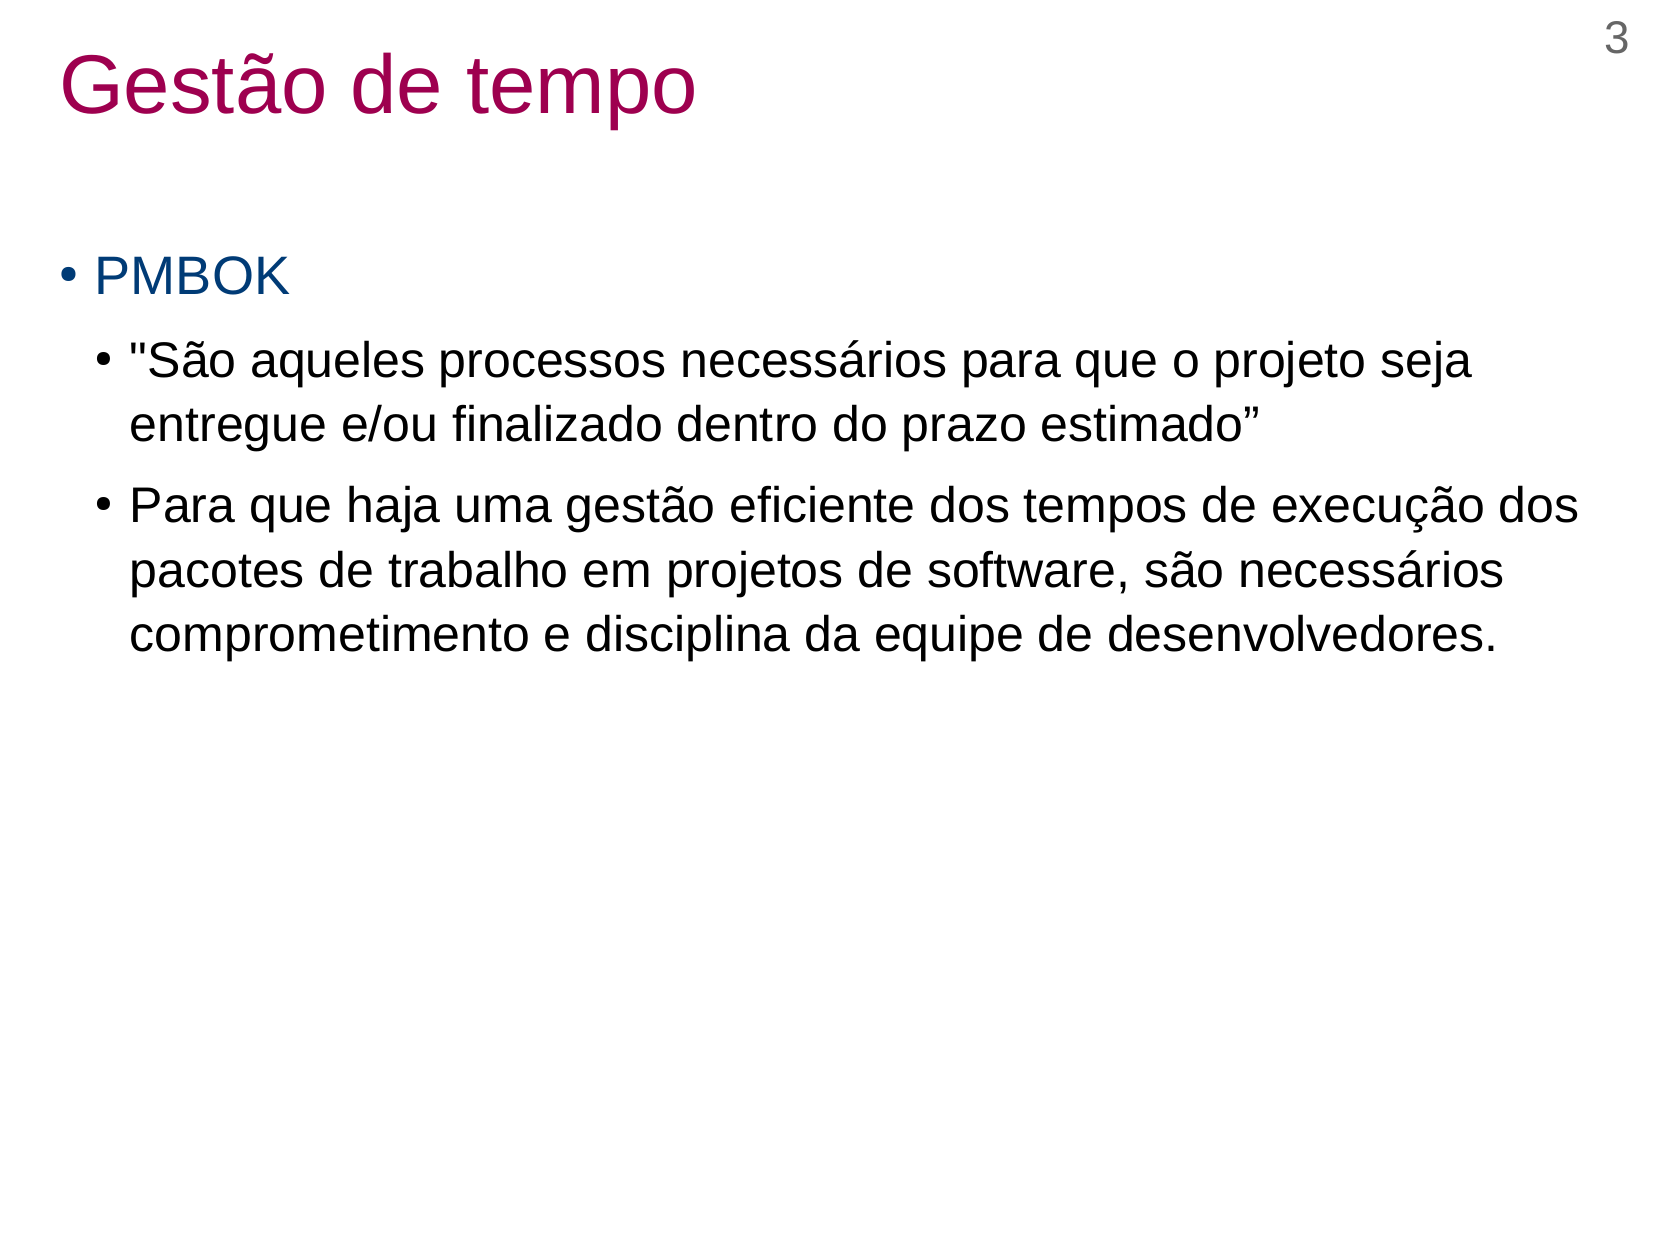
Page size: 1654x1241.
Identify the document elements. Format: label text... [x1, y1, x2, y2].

list PMBOK "São aqueles processos necessários para que o projeto seja entregue e/ou finalizado dentro do prazo estimado” Para que haja uma gestão eficiente dos tempos de execução dos pacotes de trabalho em projetos de software, são necessários comprometimento e disciplina da equipe de desenvolvedores. [59, 236, 1595, 1211]
title Gestão de tempo [59, 29, 1595, 148]
